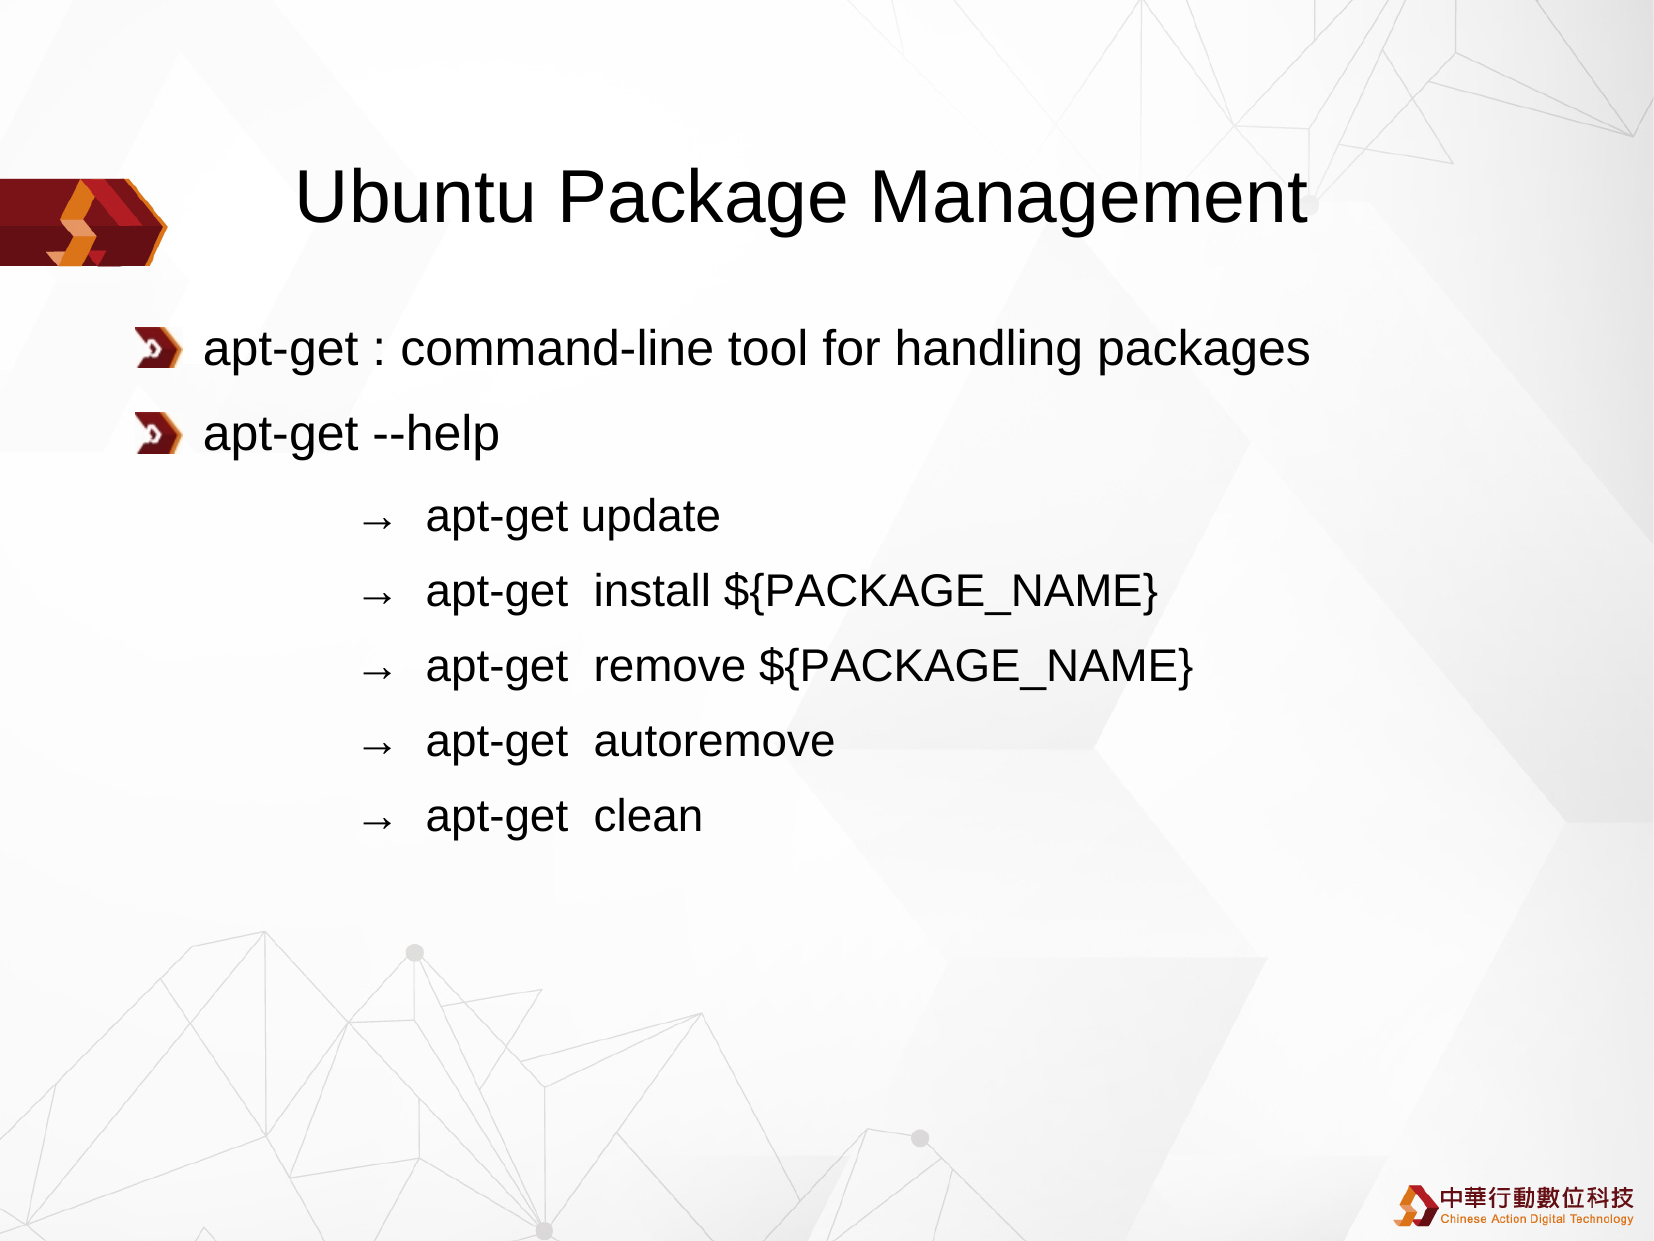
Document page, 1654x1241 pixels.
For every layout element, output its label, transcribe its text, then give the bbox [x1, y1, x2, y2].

picture [0, 0, 1654, 1241]
title Ubuntu Package Management [118, 112, 1506, 281]
list apt-get : command-line tool for handling packages apt-get --help → apt-get update → apt-get install ${PACKAGE_NAME} → apt-get remove ${PACKAGE_NAME} → apt-get autoremove → apt-get clean [118, 319, 1571, 1040]
